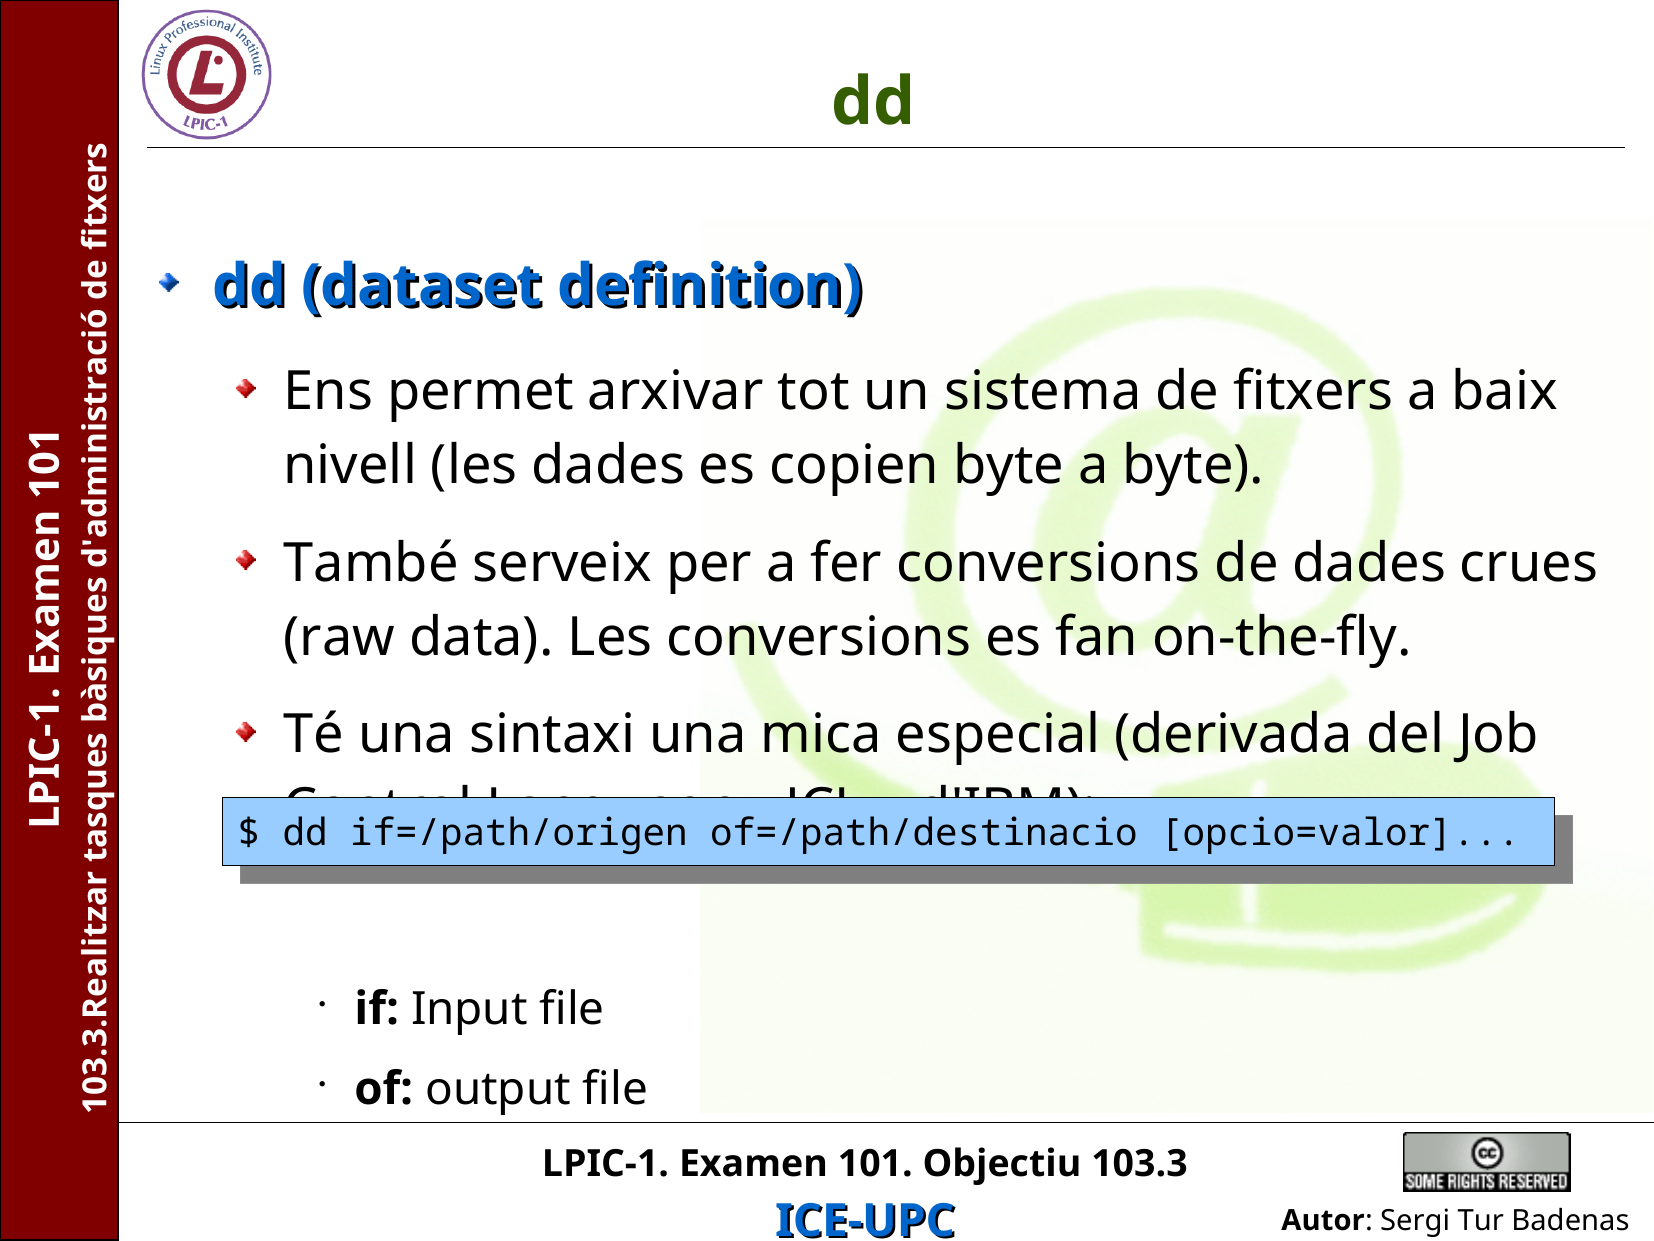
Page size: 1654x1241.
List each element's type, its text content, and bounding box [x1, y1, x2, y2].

picture [1403, 1132, 1571, 1192]
picture [135, 5, 277, 56]
title dd [129, 56, 1619, 141]
text_box $ dd if=/path/origen of=/path/destinacio [opcio=valor]... [222, 797, 1555, 866]
picture [700, 217, 1654, 1113]
list dd (dataset definition) Ens permet arxivar tot un sistema de fitxers a baix nivell (les dades es copien byte a byte). També serveix per a fer conversions de dades crues (raw data). Les conversions es fan on-the-fly. Té una sintaxi una mica especial (derivada del Job Control Language - JCL – d'IBM): if: Input file of: output file [141, 242, 1630, 1078]
